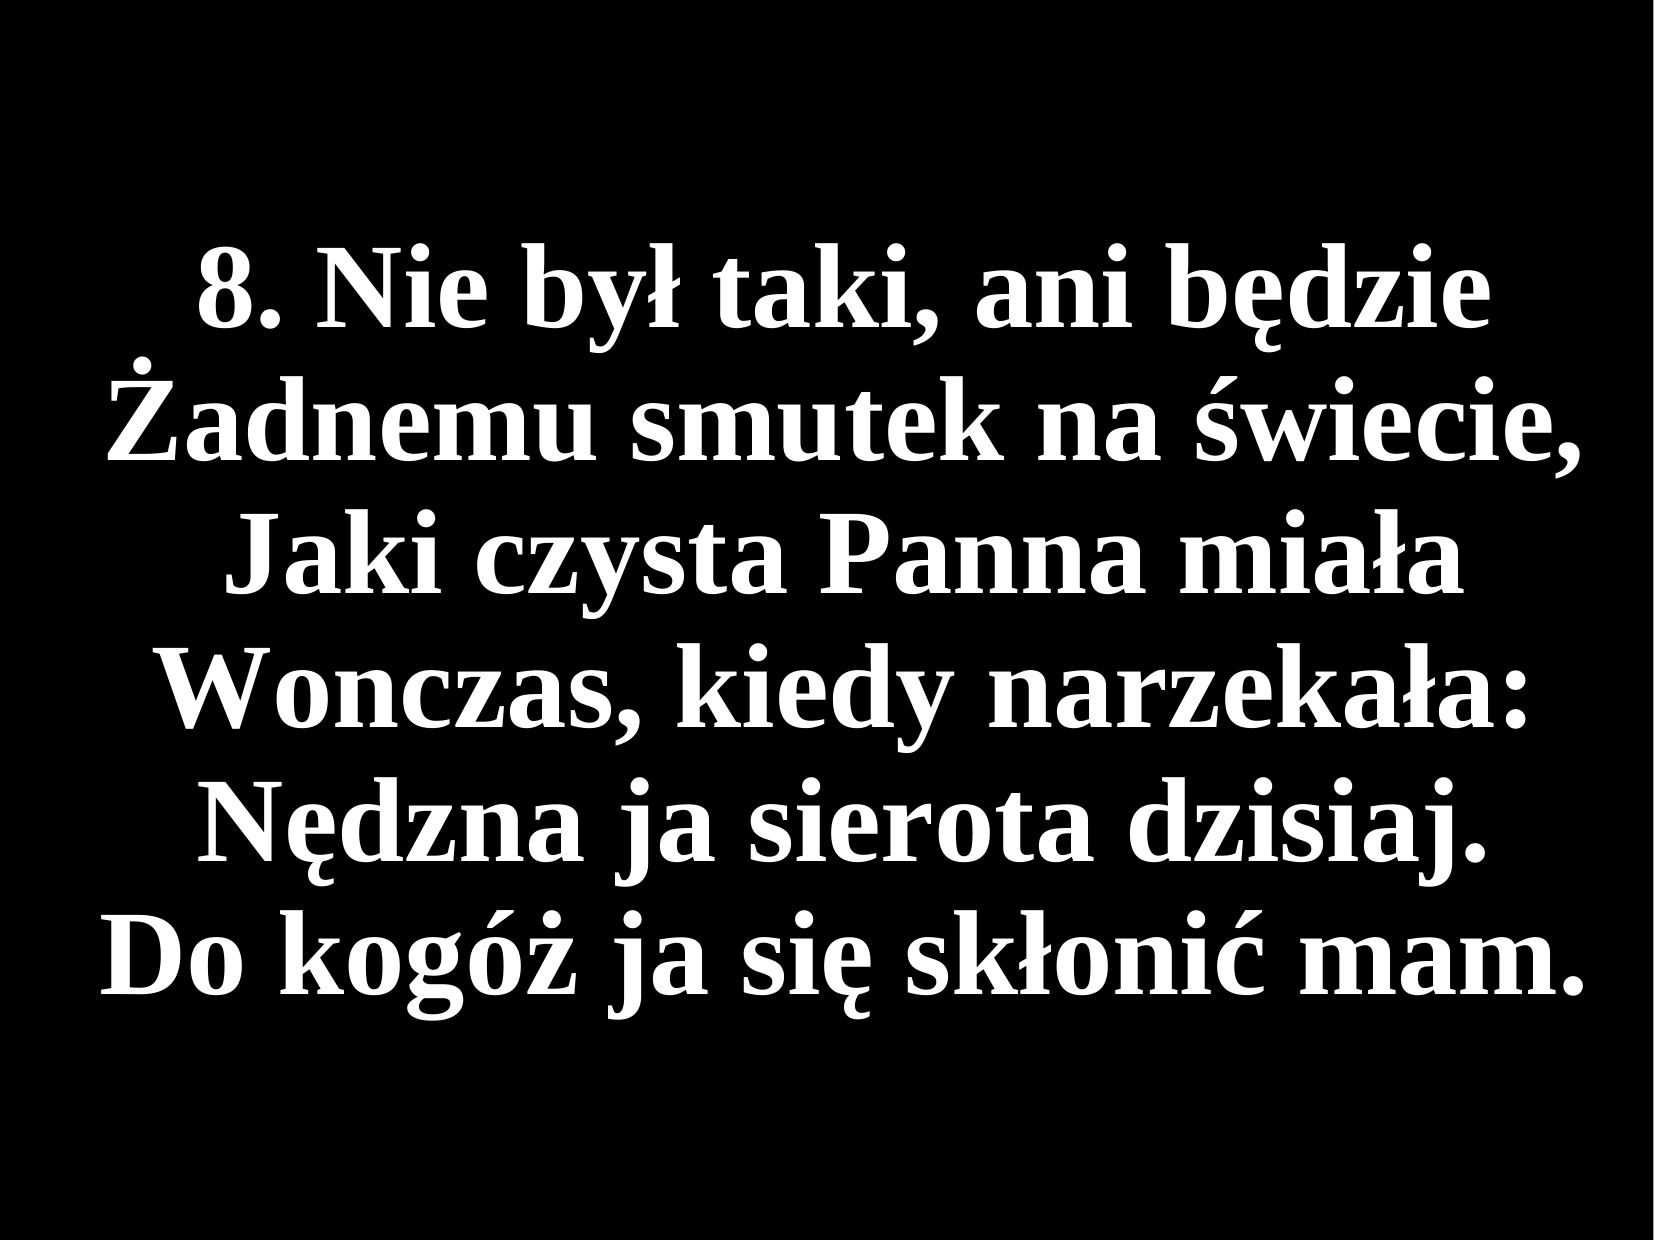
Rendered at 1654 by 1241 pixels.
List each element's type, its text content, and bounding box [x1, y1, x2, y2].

subtitle 8. Nie był taki, ani będzie Żadnemu smutek na świecie, Jaki czysta Panna miała Wonczas, kiedy narzekała: Nędzna ja sierota dzisiaj. Do kogóż ja się skłonić mam. [0, 0, 1654, 1241]
